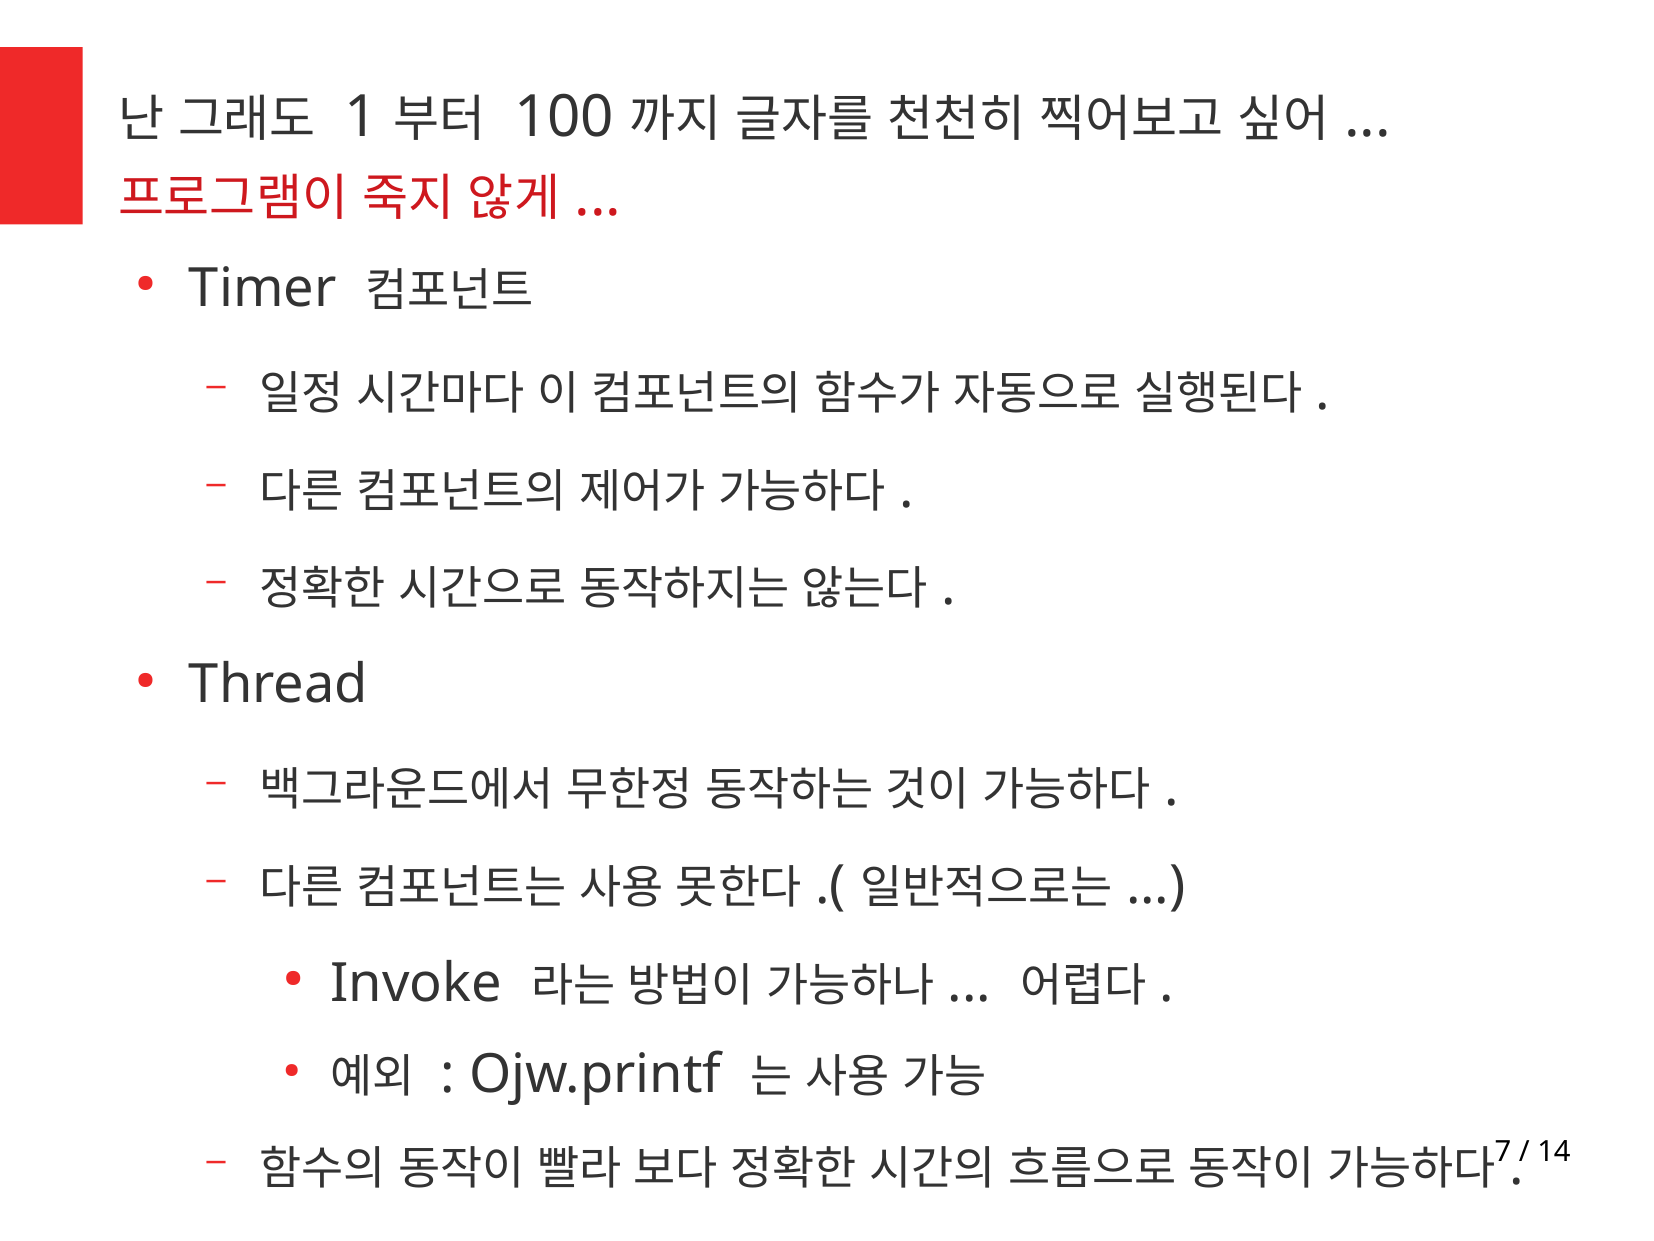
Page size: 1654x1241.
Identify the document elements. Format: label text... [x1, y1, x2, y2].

title 난 그래도 1부터 100까지 글자를 천천히 찍어보고 싶어... 프로그램이 죽지 않게... [118, 49, 1571, 257]
list Timer 컴포넌트 일정 시간마다 이 컴포넌트의 함수가 자동으로 실행된다. 다른 컴포넌트의 제어가 가능하다. 정확한 시간으로 동작하지는 않는다. Thread 백그라운드에서 무한정 동작하는 것이 가능하다. 다른 컴포넌트는 사용 못한다.(일반적으로는...) Invoke 라는 방법이 가능하나... 어렵다. 예외 : Ojw.printf 는 사용 가능 함수의 동작이 빨라 보다 정확한 시간의 흐름으로 동작이 가능하다. [118, 248, 1536, 968]
